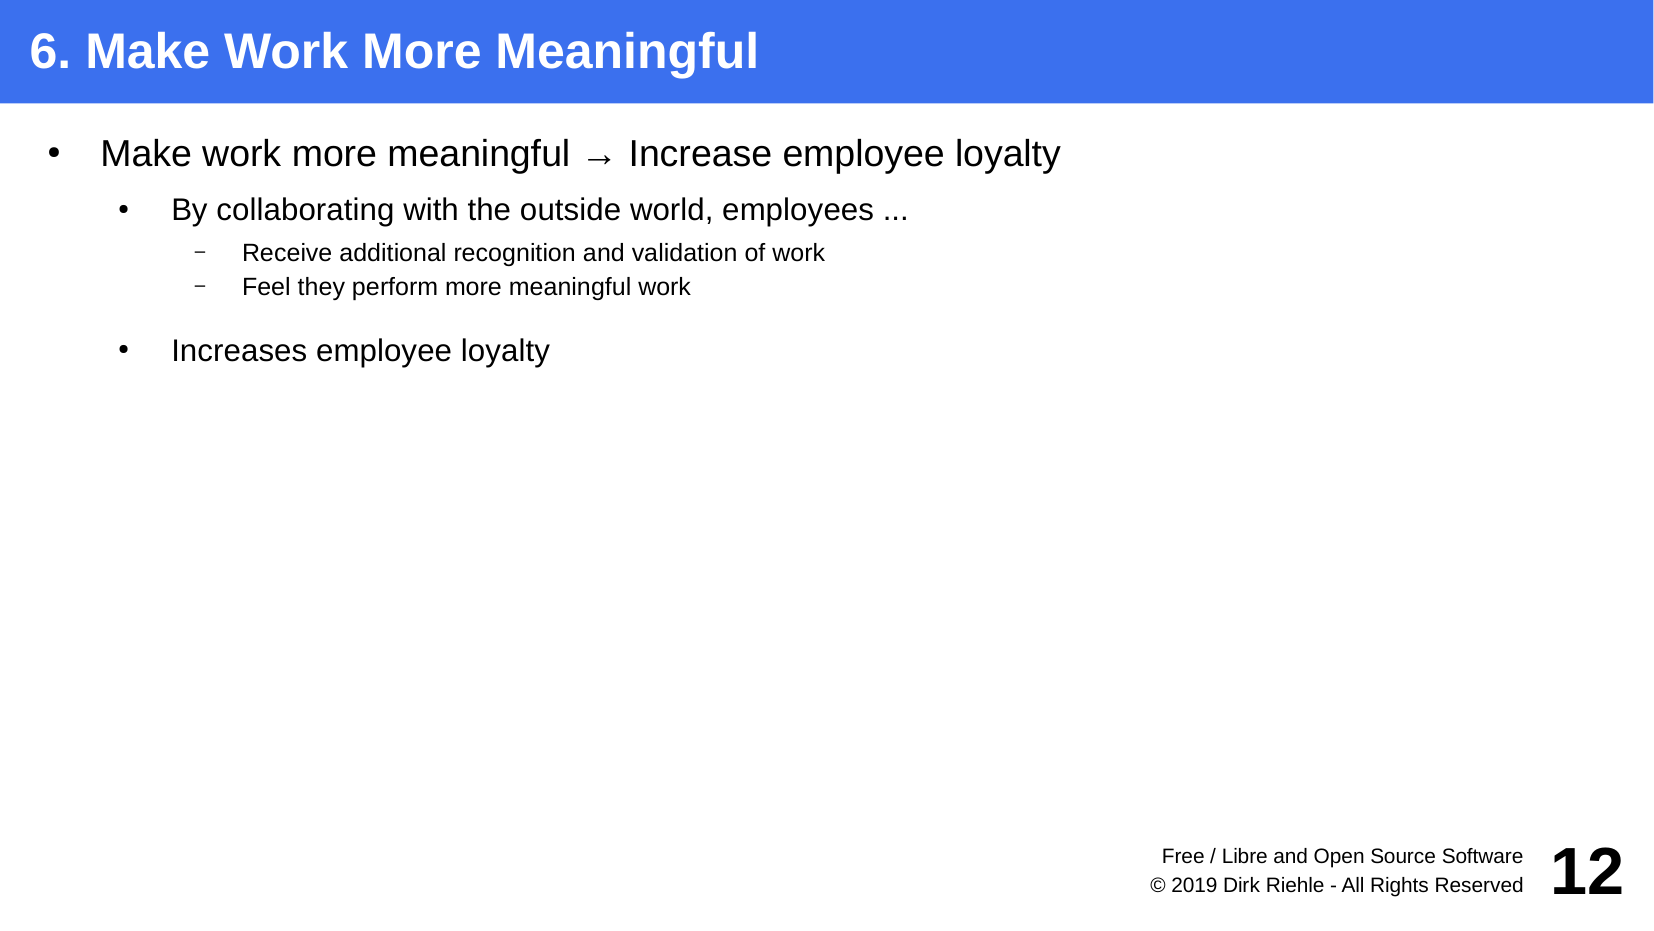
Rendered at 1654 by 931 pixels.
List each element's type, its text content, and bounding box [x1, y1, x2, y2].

list Make work more meaningful → Increase employee loyalty By collaborating with the outside world, employees ... Receive additional recognition and validation of work Feel they perform more meaningful work Increases employee loyalty [29, 132, 1625, 813]
title 6. Make Work More Meaningful [0, 0, 1654, 104]
